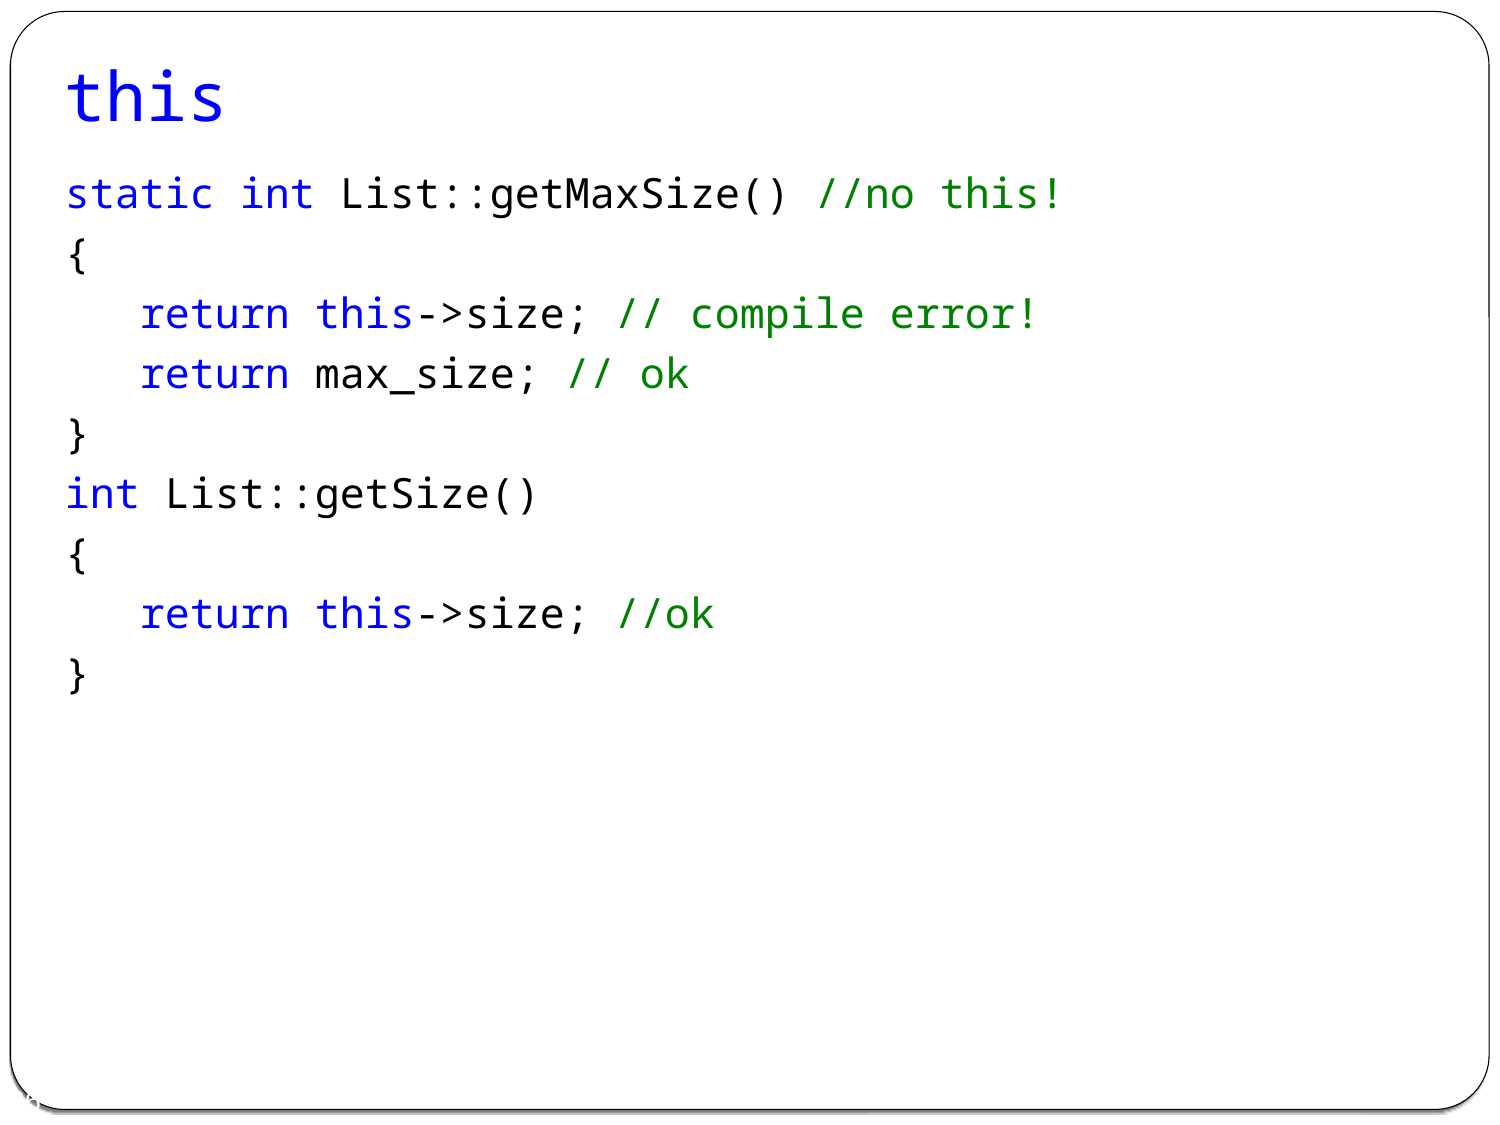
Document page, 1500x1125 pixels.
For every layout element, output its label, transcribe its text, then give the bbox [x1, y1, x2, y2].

title this [50, 45, 1450, 149]
list static int List::getMaxSize() //no this! { return this->size; // compile error! return max_size; // ok } int List::getSize() { return this->size; //ok } [50, 149, 1450, 1088]
slide_number <number> [0, 1074, 50, 1125]
